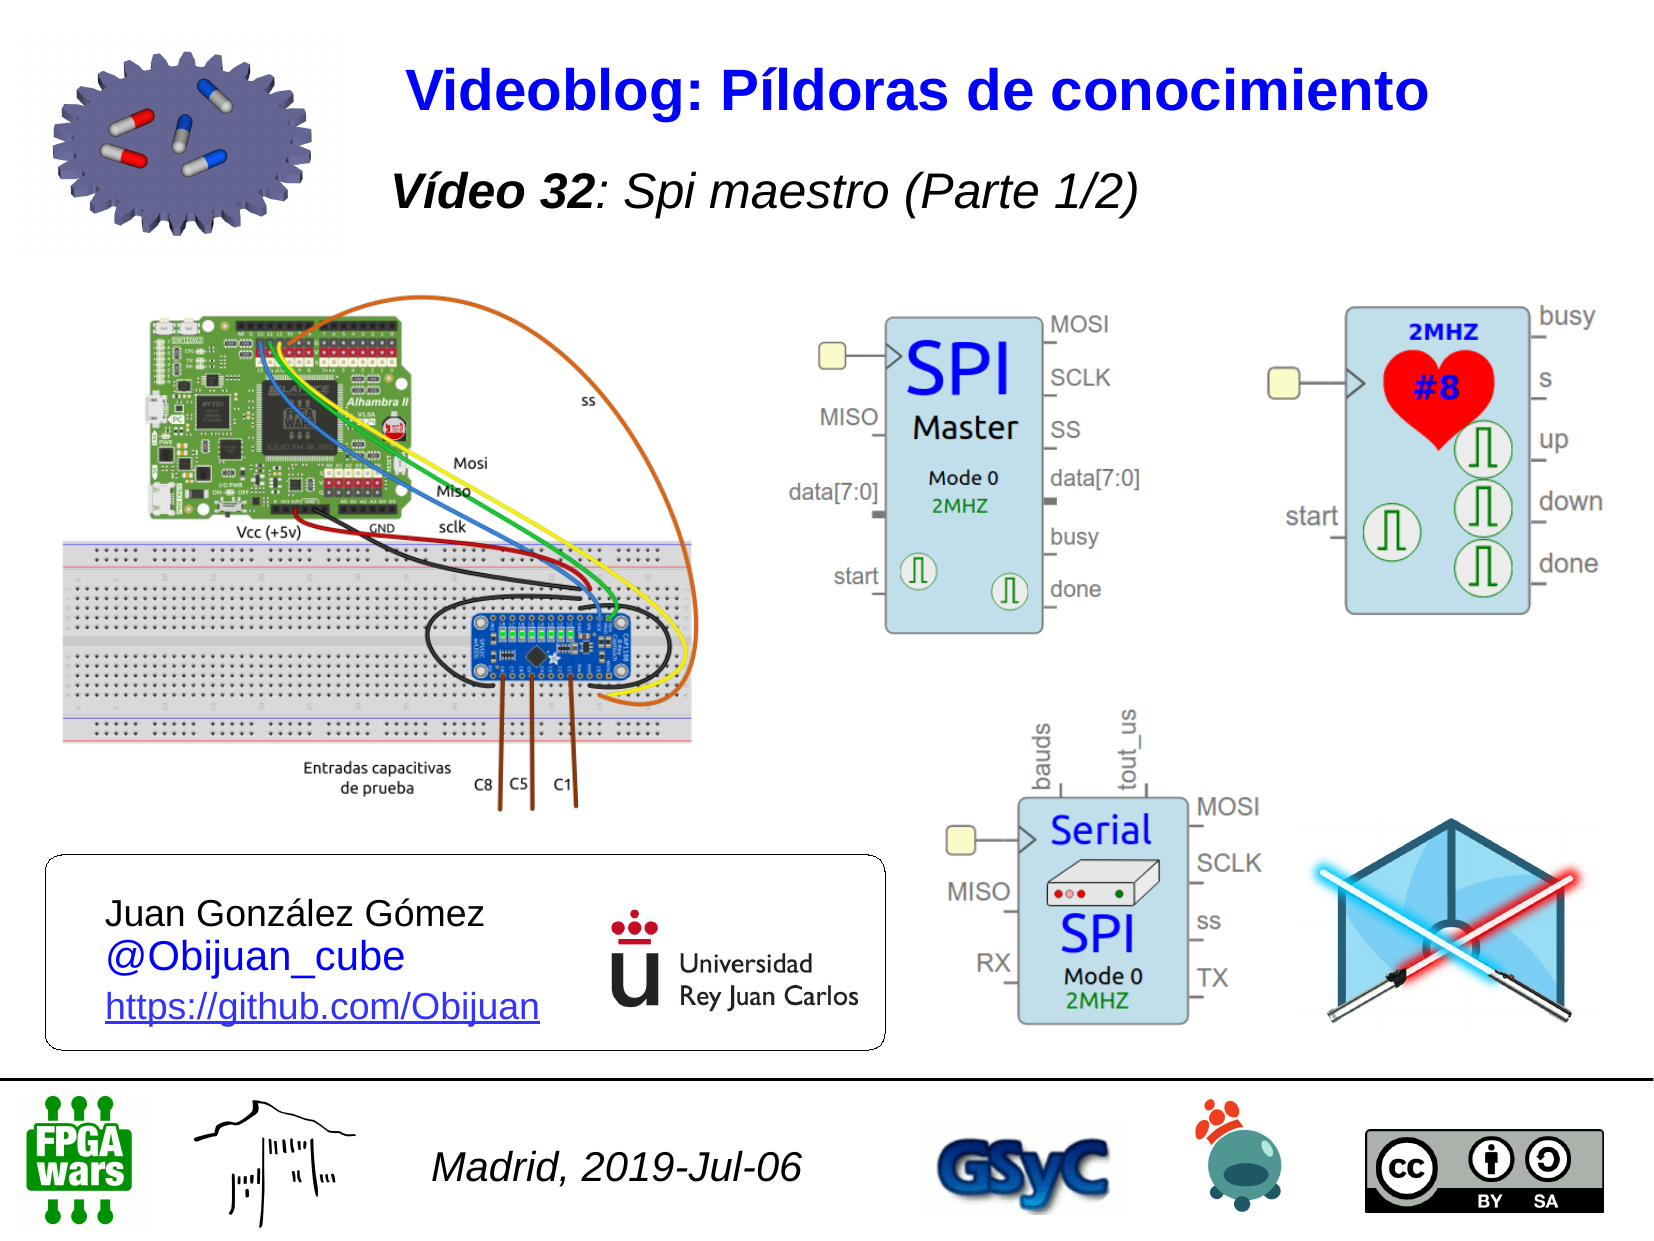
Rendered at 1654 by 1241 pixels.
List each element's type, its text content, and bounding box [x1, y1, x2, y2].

picture [918, 703, 1276, 1035]
text_box [45, 854, 886, 1051]
text_box @Obijuan_cube [90, 925, 451, 1001]
picture [15, 28, 724, 825]
picture [1292, 809, 1606, 1035]
text_box Madrid, 2019-Jul-06 [376, 1120, 857, 1214]
picture [1251, 284, 1621, 630]
picture [180, 1089, 376, 1241]
picture [780, 277, 1157, 645]
text_box Juan González Gómez [90, 884, 601, 945]
text_box Vídeo 32: Spi maestro (Parte 1/2) [390, 135, 1336, 247]
picture [15, 1095, 150, 1230]
picture [595, 899, 871, 1020]
picture [1365, 1120, 1604, 1221]
picture [1180, 1099, 1306, 1215]
picture [919, 1120, 1126, 1215]
text_box https://github.com/Obijuan [90, 978, 556, 1035]
title Videoblog: Píldoras de conocimiento [405, 15, 1456, 166]
